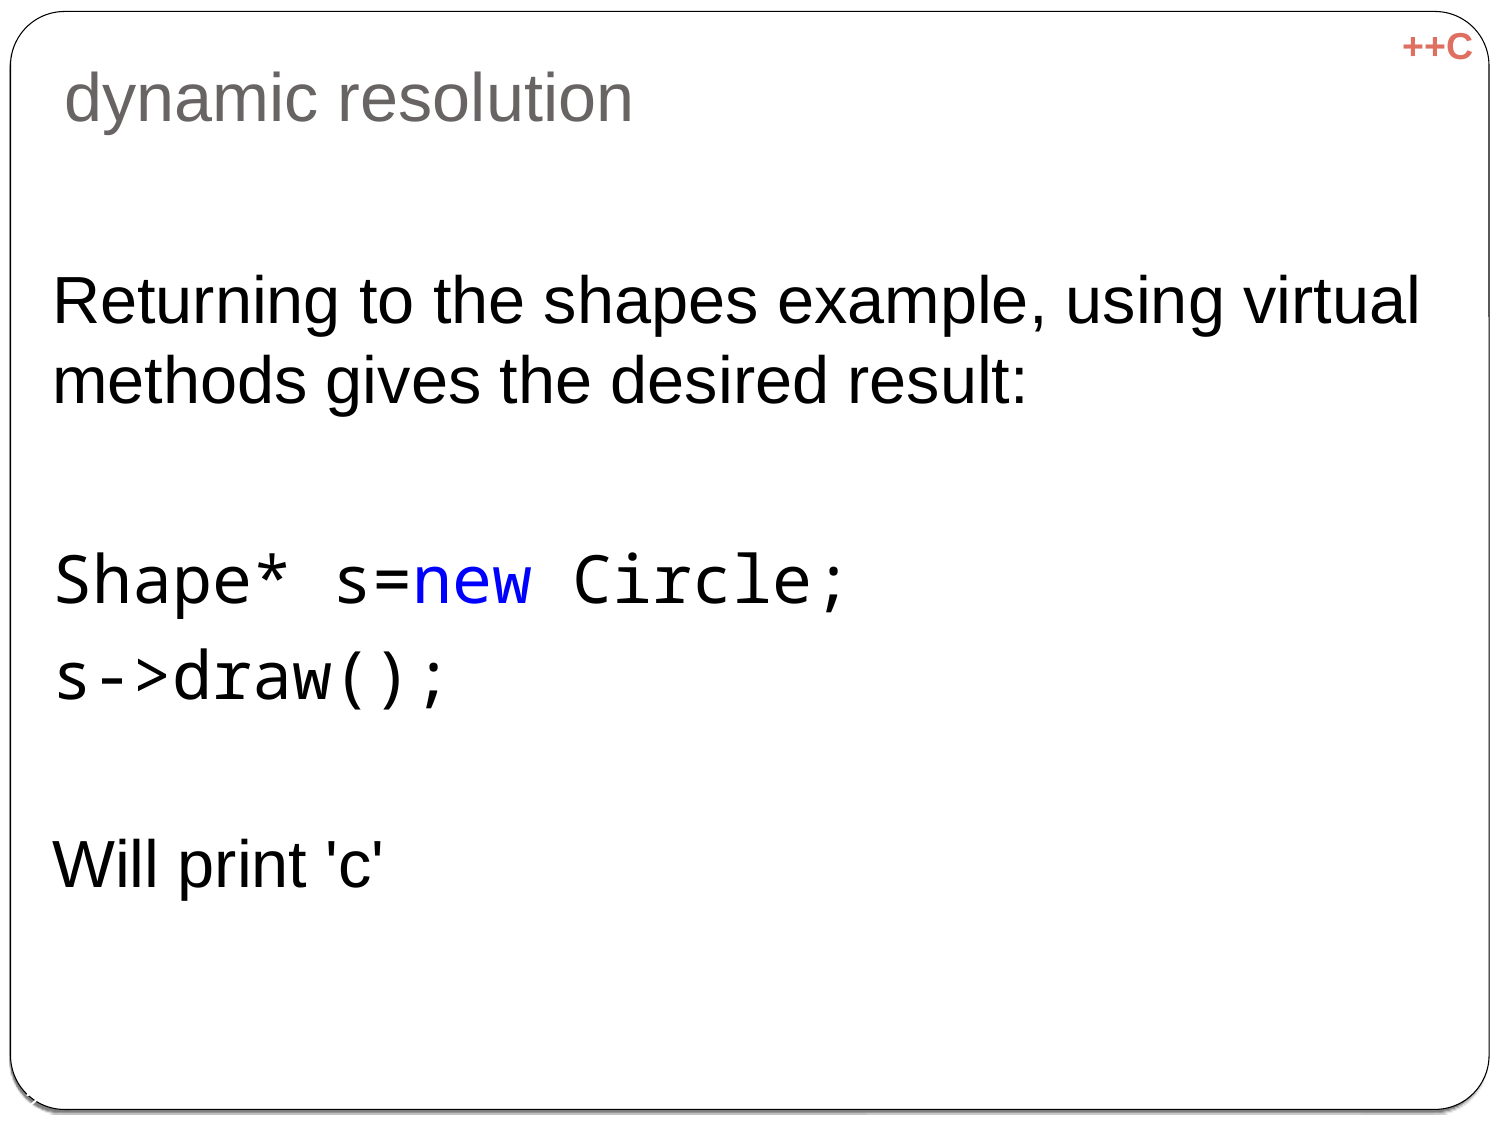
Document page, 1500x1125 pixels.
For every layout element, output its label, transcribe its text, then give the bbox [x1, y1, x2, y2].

title dynamic resolution [50, 45, 1450, 150]
slide_number <number> [0, 1074, 50, 1125]
list Returning to the shapes example, using virtual methods gives the desired result: Shape* s=new Circle; s->draw(); Will print 'c' [37, 162, 1463, 1088]
